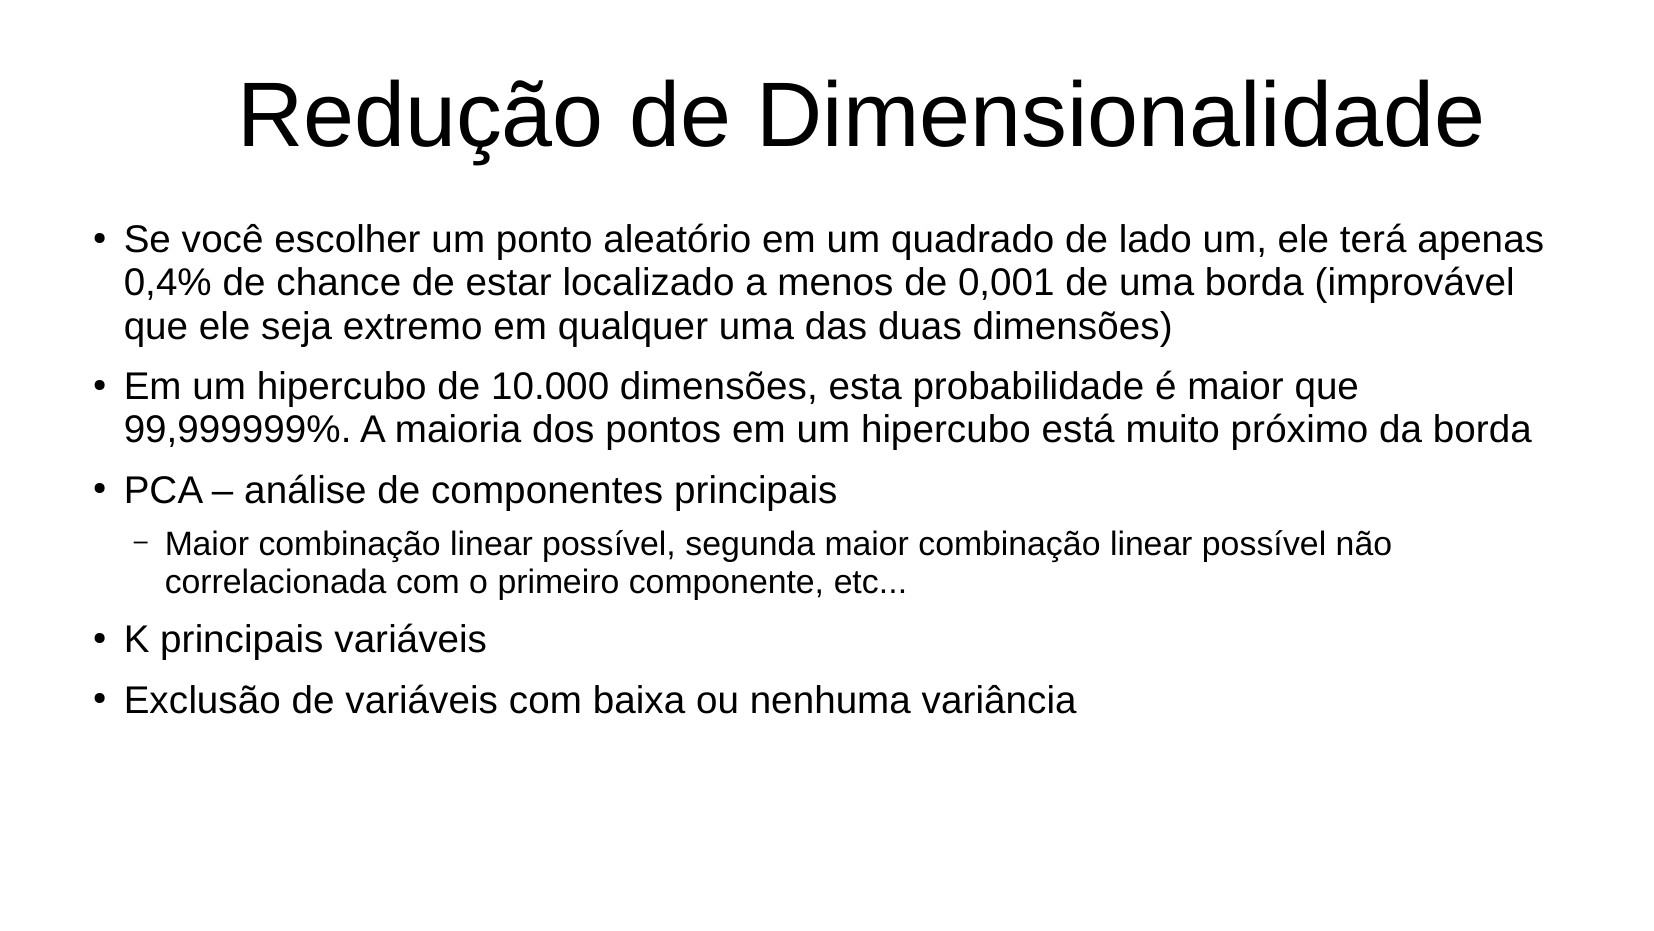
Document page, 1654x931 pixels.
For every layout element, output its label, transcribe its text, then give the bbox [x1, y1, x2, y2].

list Se você escolher um ponto aleatório em um quadrado de lado um, ele terá apenas 0,4% de chance de estar localizado a menos de 0,001 de uma borda (improvável que ele seja extremo em qualquer uma das duas dimensões) Em um hipercubo de 10.000 dimensões, esta probabilidade é maior que 99,999999%. A maioria dos pontos em um hipercubo está muito próximo da borda PCA – análise de componentes principais Maior combinação linear possível, segunda maior combinação linear possível não correlacionada com o primeiro componente, etc... K principais variáveis Exclusão de variáveis com baixa ou nenhuma variância [82, 217, 1571, 758]
title Redução de Dimensionalidade [82, 37, 1571, 193]
